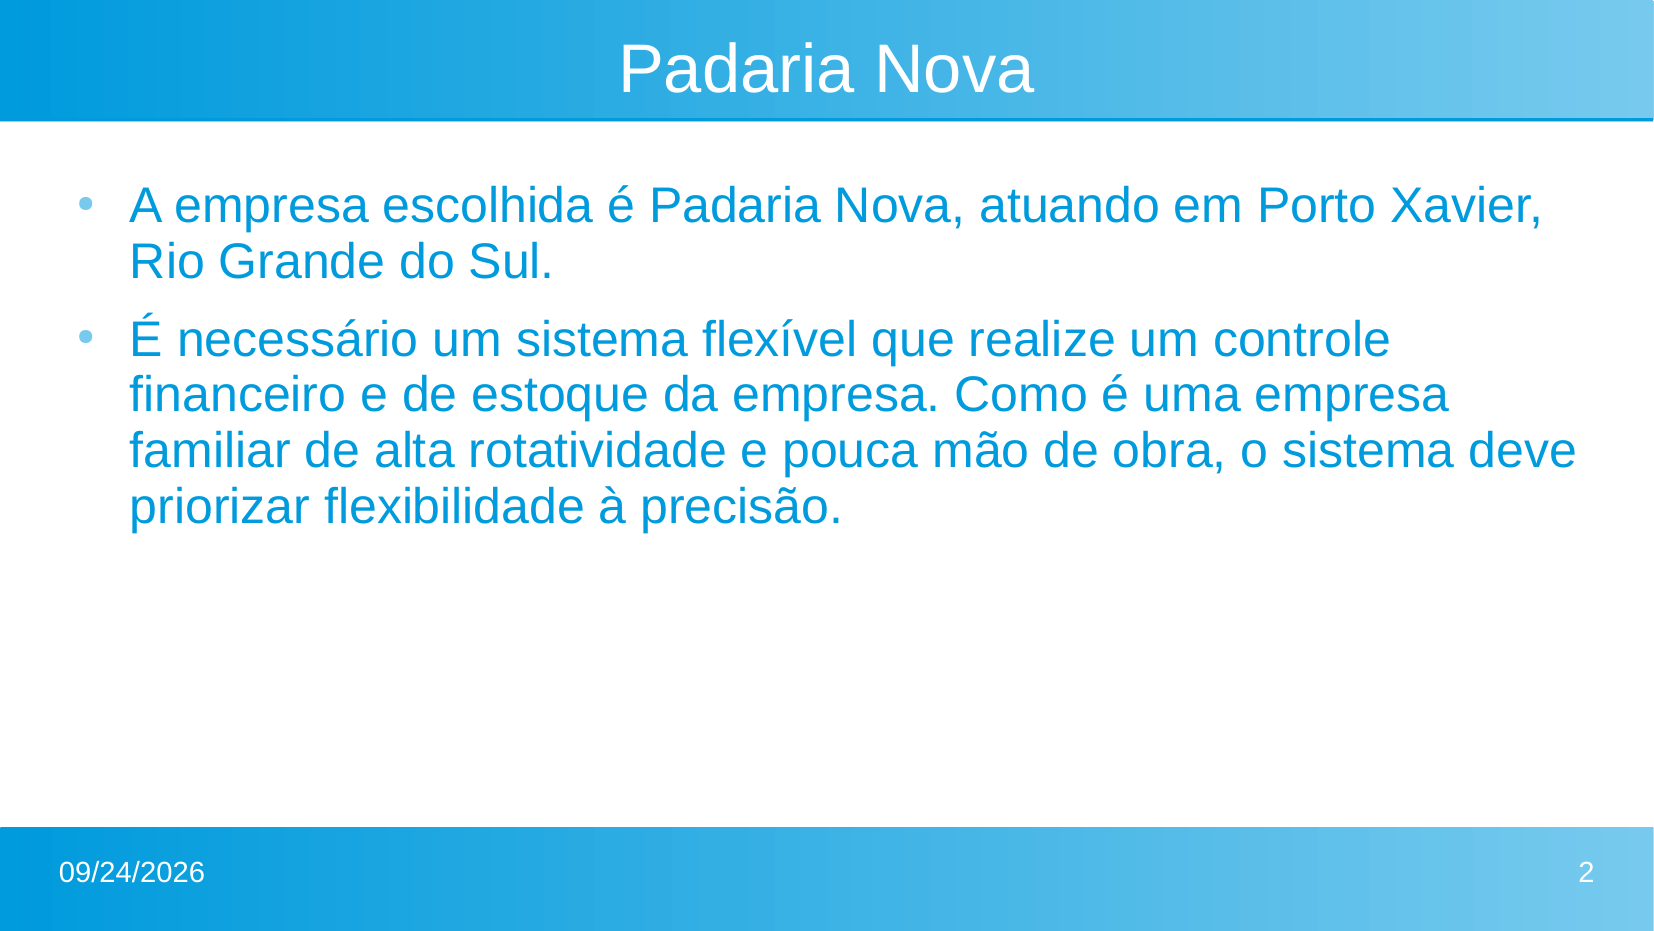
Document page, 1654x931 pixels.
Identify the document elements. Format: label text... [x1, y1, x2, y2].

list A empresa escolhida é Padaria Nova, atuando em Porto Xavier, Rio Grande do Sul. É necessário um sistema flexível que realize um controle financeiro e de estoque da empresa. Como é uma empresa familiar de alta rotatividade e pouca mão de obra, o sistema deve priorizar flexibilidade à precisão. [59, 177, 1595, 768]
title Padaria Nova [59, 29, 1595, 108]
